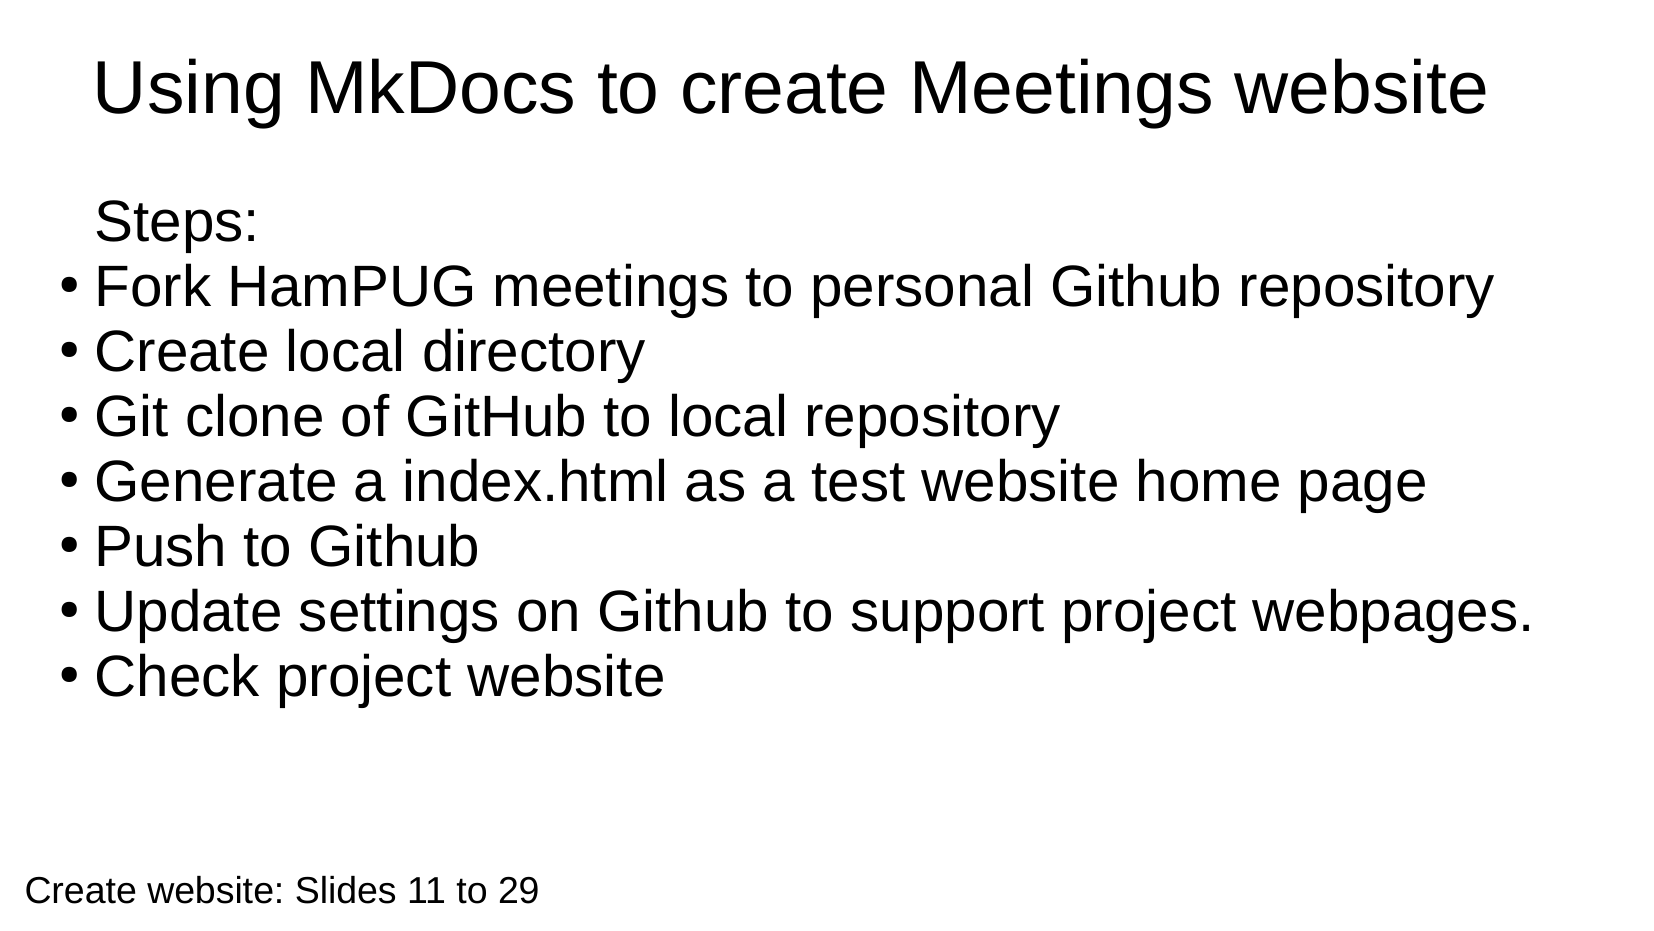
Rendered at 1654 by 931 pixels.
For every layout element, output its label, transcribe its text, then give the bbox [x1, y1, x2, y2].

title Using MkDocs to create Meetings website [47, 45, 1536, 130]
subtitle Steps: Fork HamPUG meetings to personal Github repository Create local directory Git clone of GitHub to local repository Generate a index.html as a test website home page Push to Github Update settings on Github to support project webpages. Check project website [59, 188, 1548, 709]
text_box Create website: Slides 11 to 29 [9, 862, 1465, 921]
